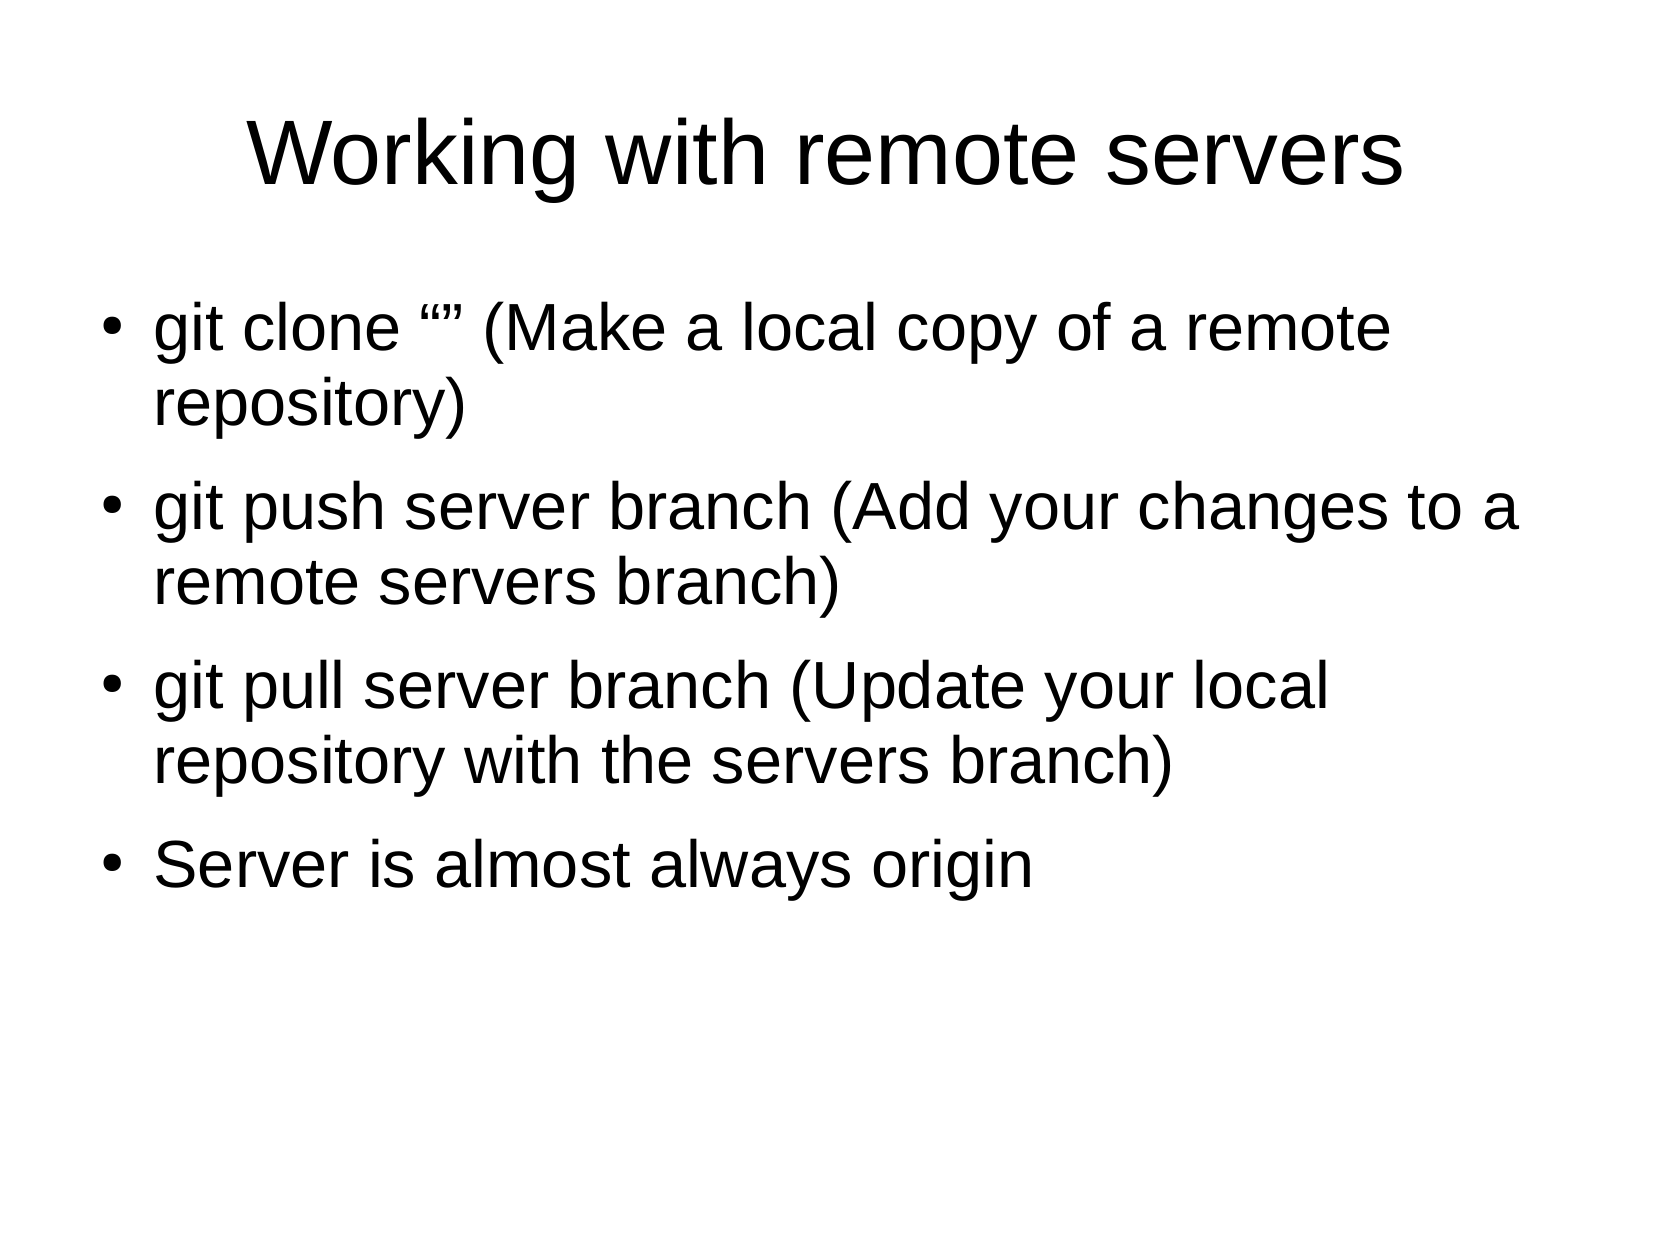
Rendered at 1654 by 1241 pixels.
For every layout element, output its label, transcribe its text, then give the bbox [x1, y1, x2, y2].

title Working with remote servers [82, 49, 1571, 257]
list git clone “” (Make a local copy of a remote repository) git push server branch (Add your changes to a remote servers branch) git pull server branch (Update your local repository with the servers branch) Server is almost always origin [82, 290, 1571, 1010]
